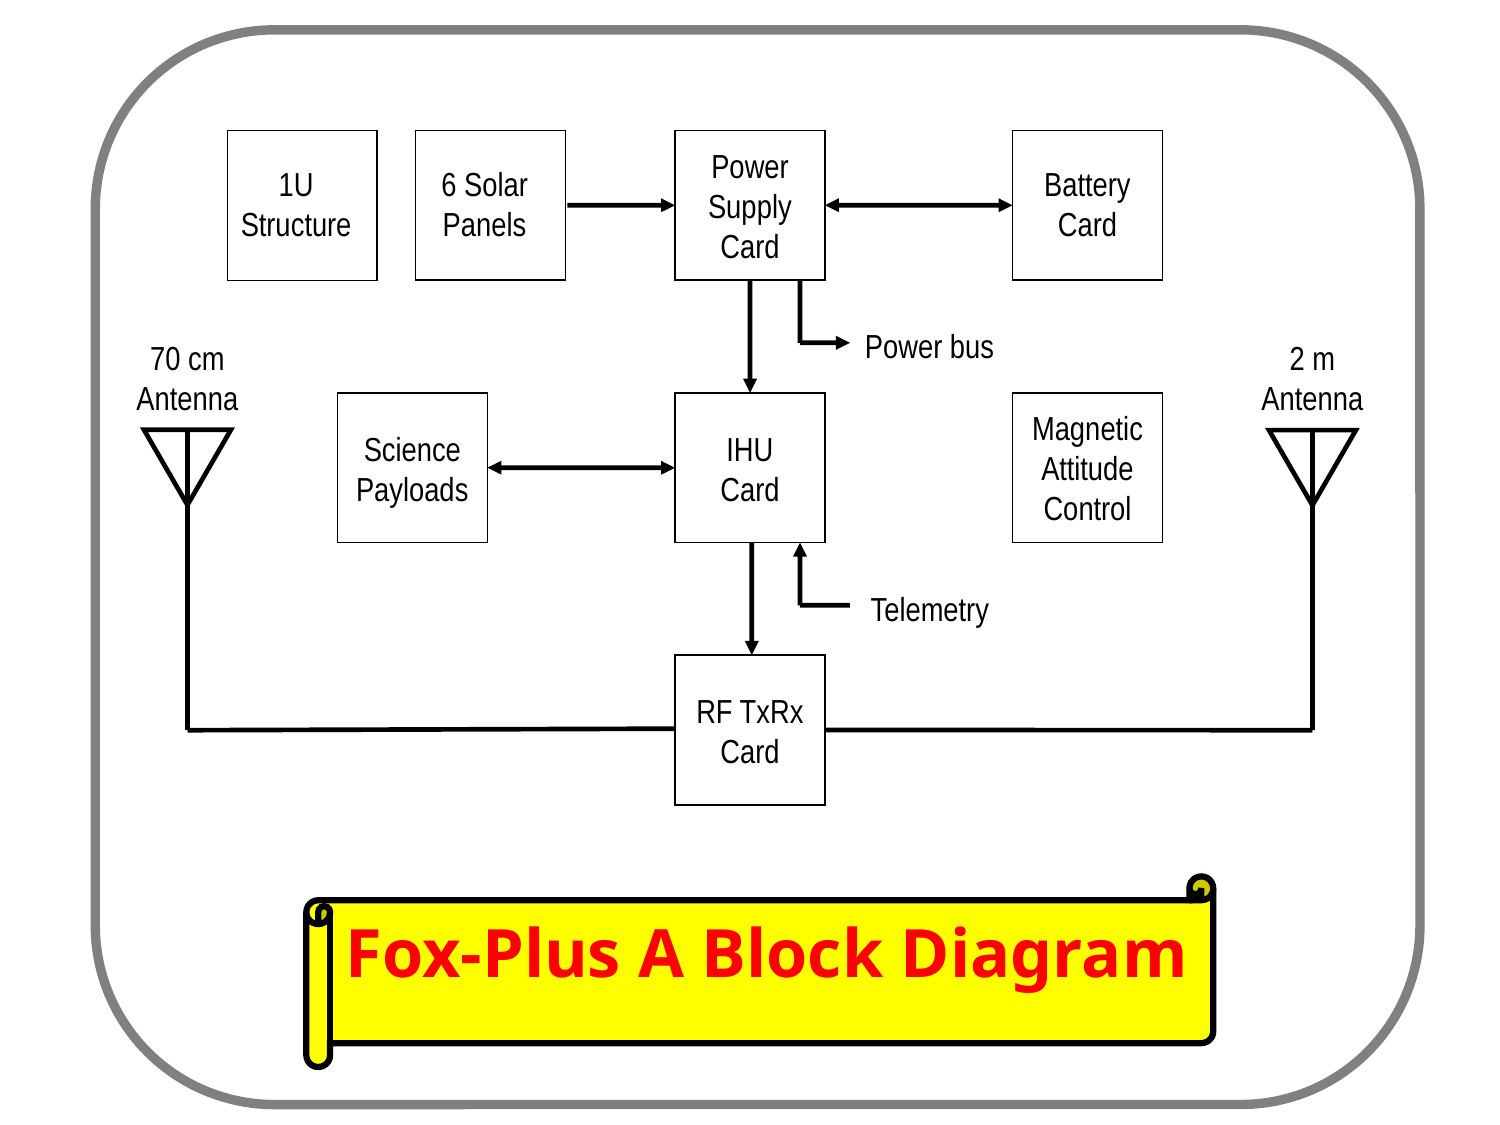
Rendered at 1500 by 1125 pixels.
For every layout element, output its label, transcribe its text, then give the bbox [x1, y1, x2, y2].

text_box 70 cm Antenna [121, 330, 254, 425]
text_box Power bus [849, 317, 1010, 373]
text_box 6 Solar Panels [409, 155, 560, 251]
text_box Fox-Plus A Block Diagram [260, 903, 1273, 998]
text_box Battery Card [1012, 155, 1163, 251]
text_box RF TxRx Card [675, 654, 825, 805]
text_box MagneticAttitude Control [1012, 399, 1163, 535]
text_box Power Supply Card [675, 130, 825, 281]
text_box 2 m Antenna [1246, 330, 1379, 425]
text_box IHU Card [675, 392, 825, 543]
text_box Telemetry [855, 580, 1005, 636]
text_box [306, 998, 1214, 1068]
text_box Science Payloads [337, 392, 488, 543]
text_box [310, 876, 1214, 903]
text_box 1U Structure [221, 155, 372, 251]
